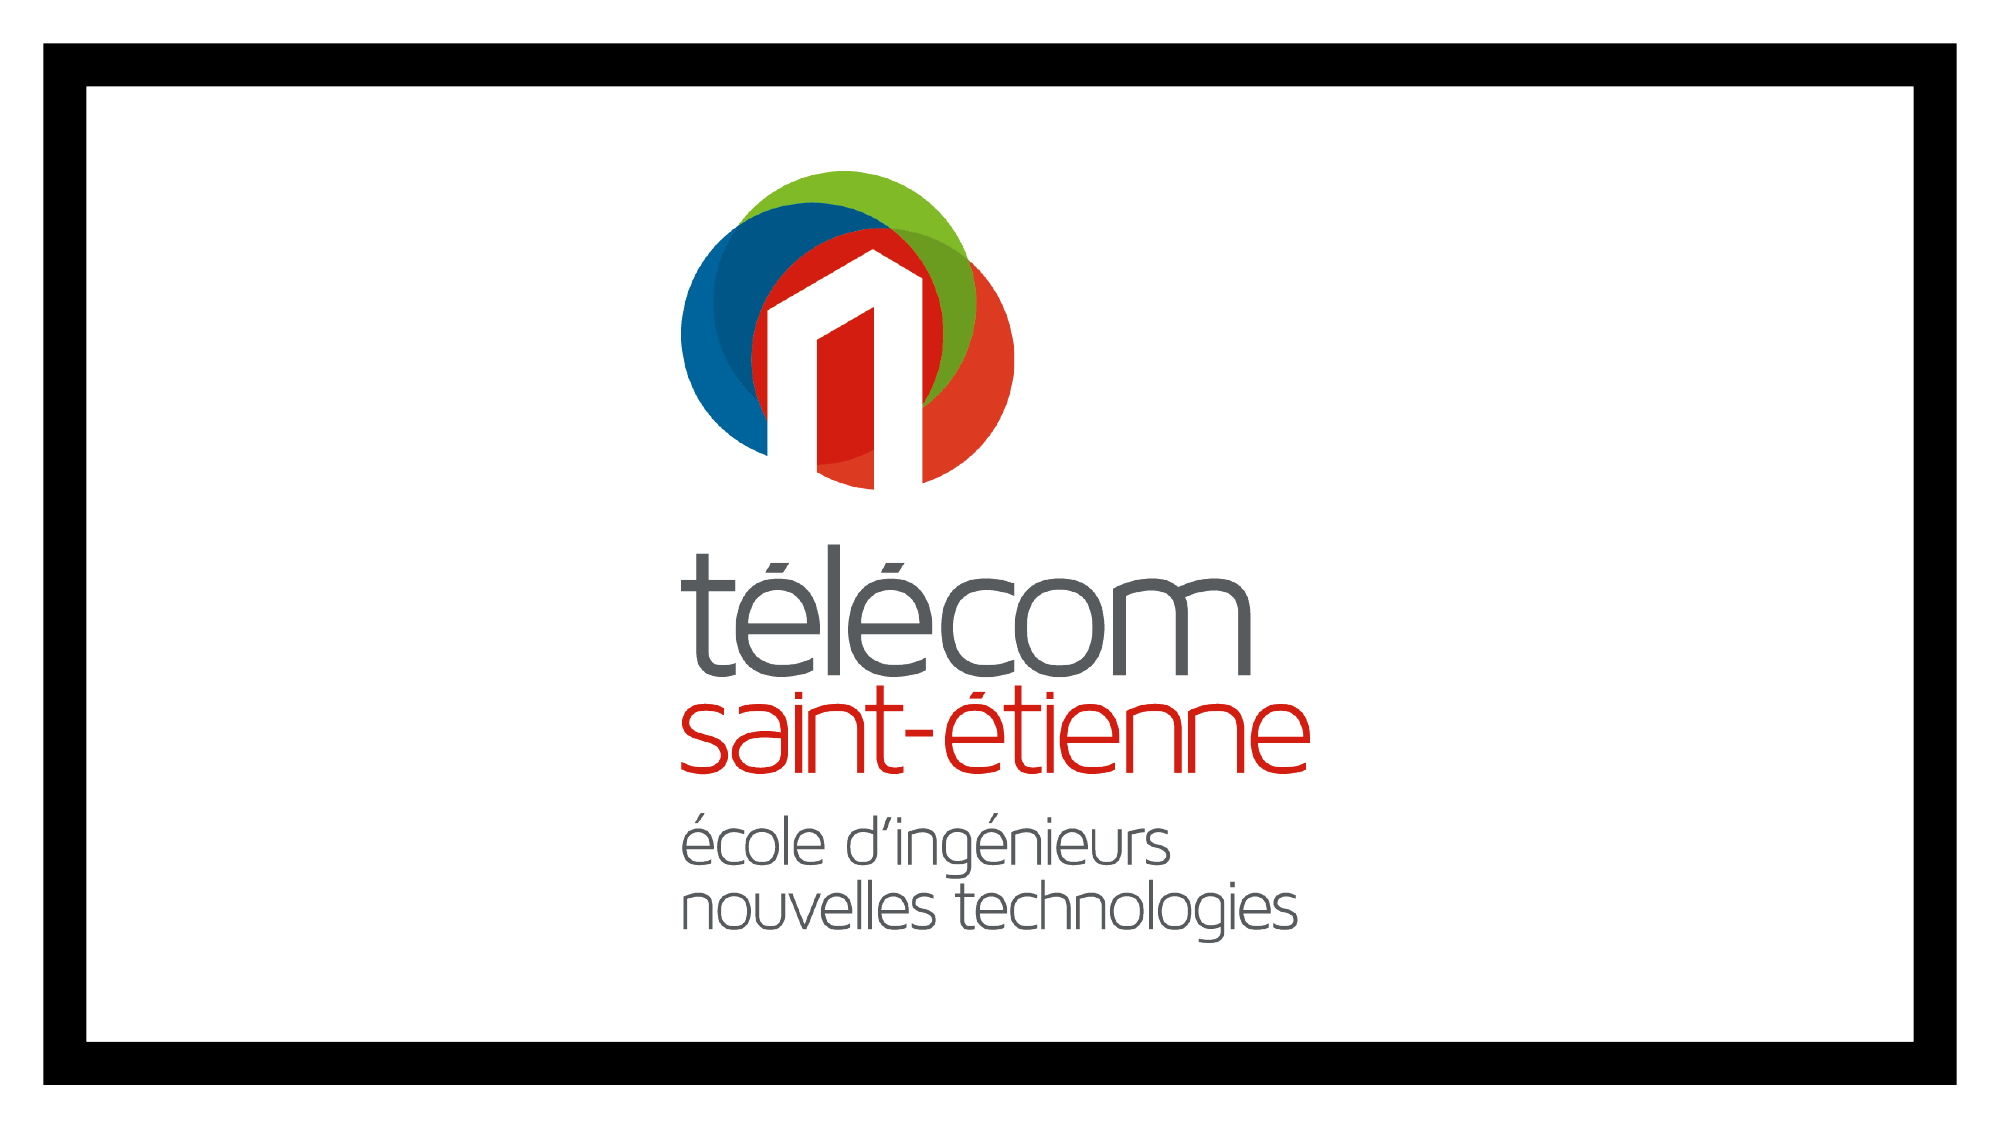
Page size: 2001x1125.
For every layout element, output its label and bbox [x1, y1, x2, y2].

picture [681, 171, 1310, 943]
